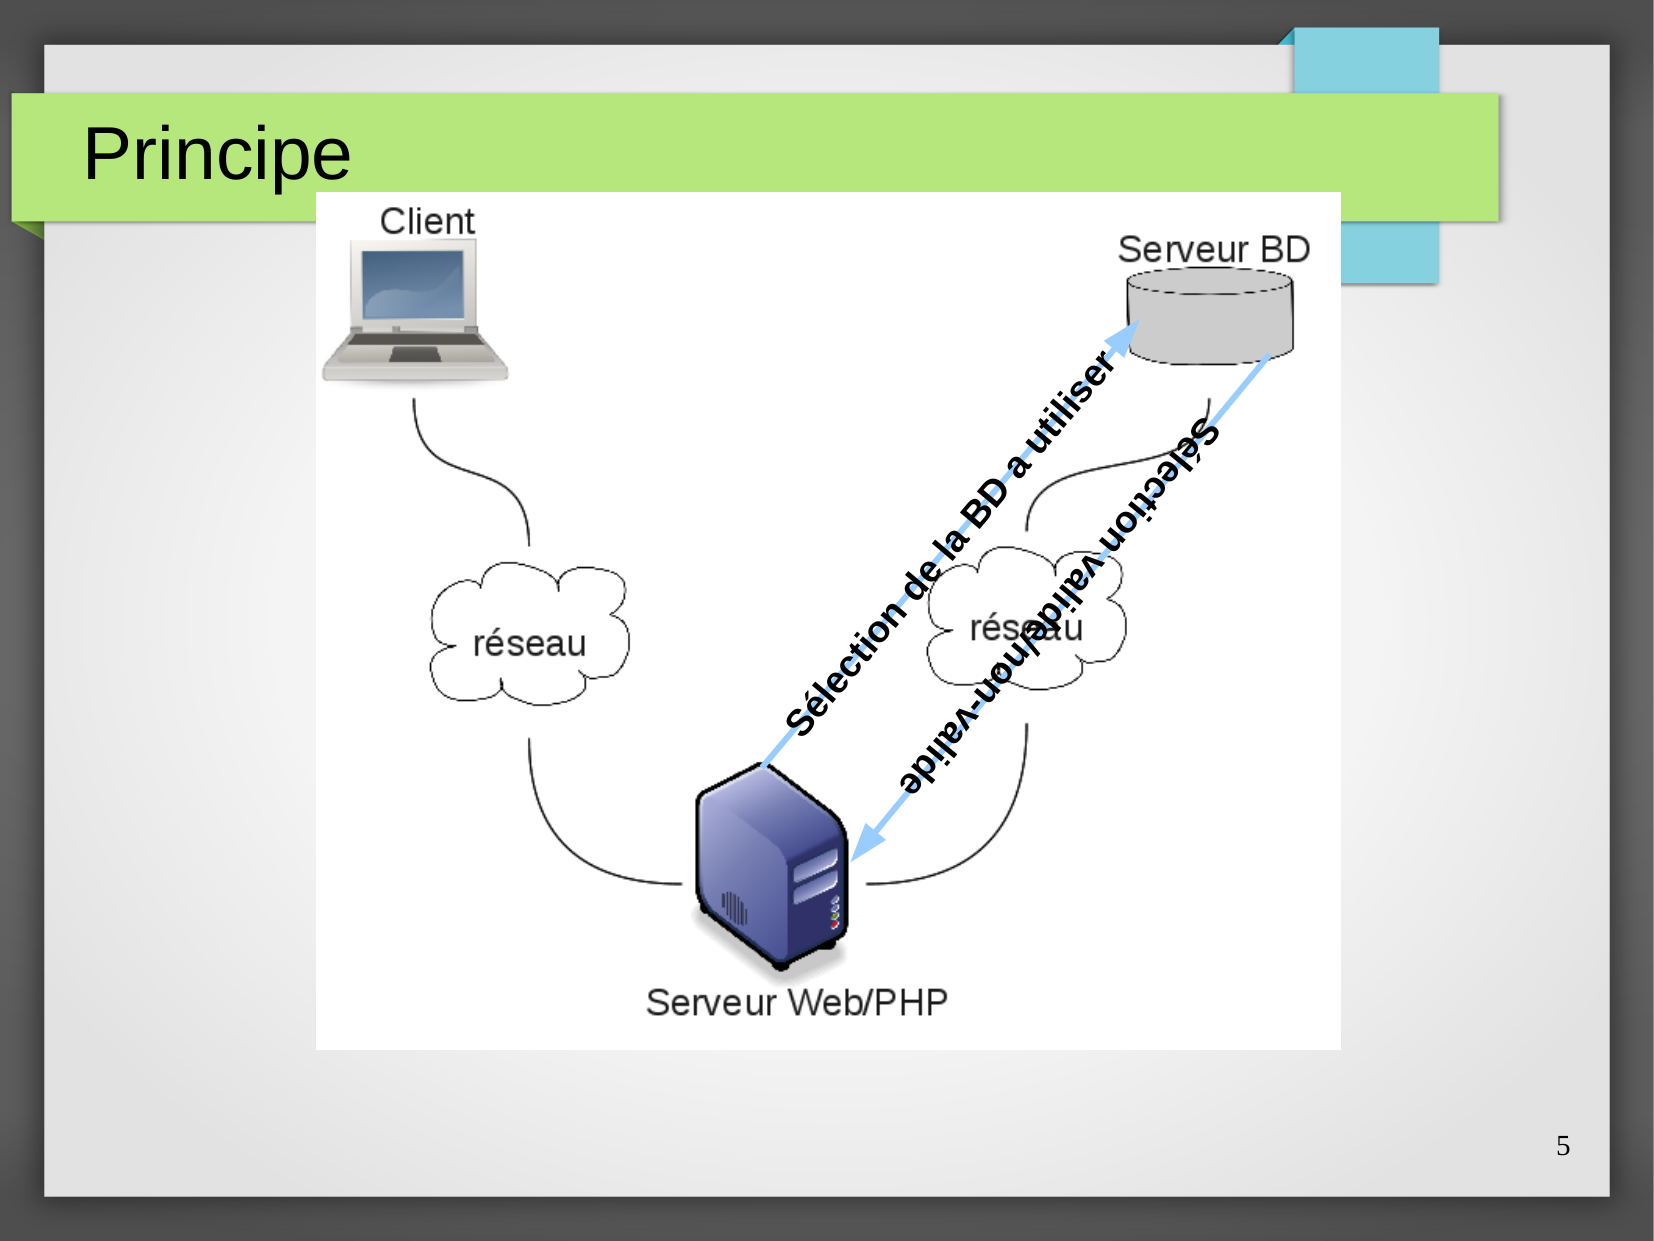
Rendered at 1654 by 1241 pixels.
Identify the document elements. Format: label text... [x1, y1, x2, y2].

picture [0, 0, 1654, 1241]
title Principe [82, 94, 1264, 213]
